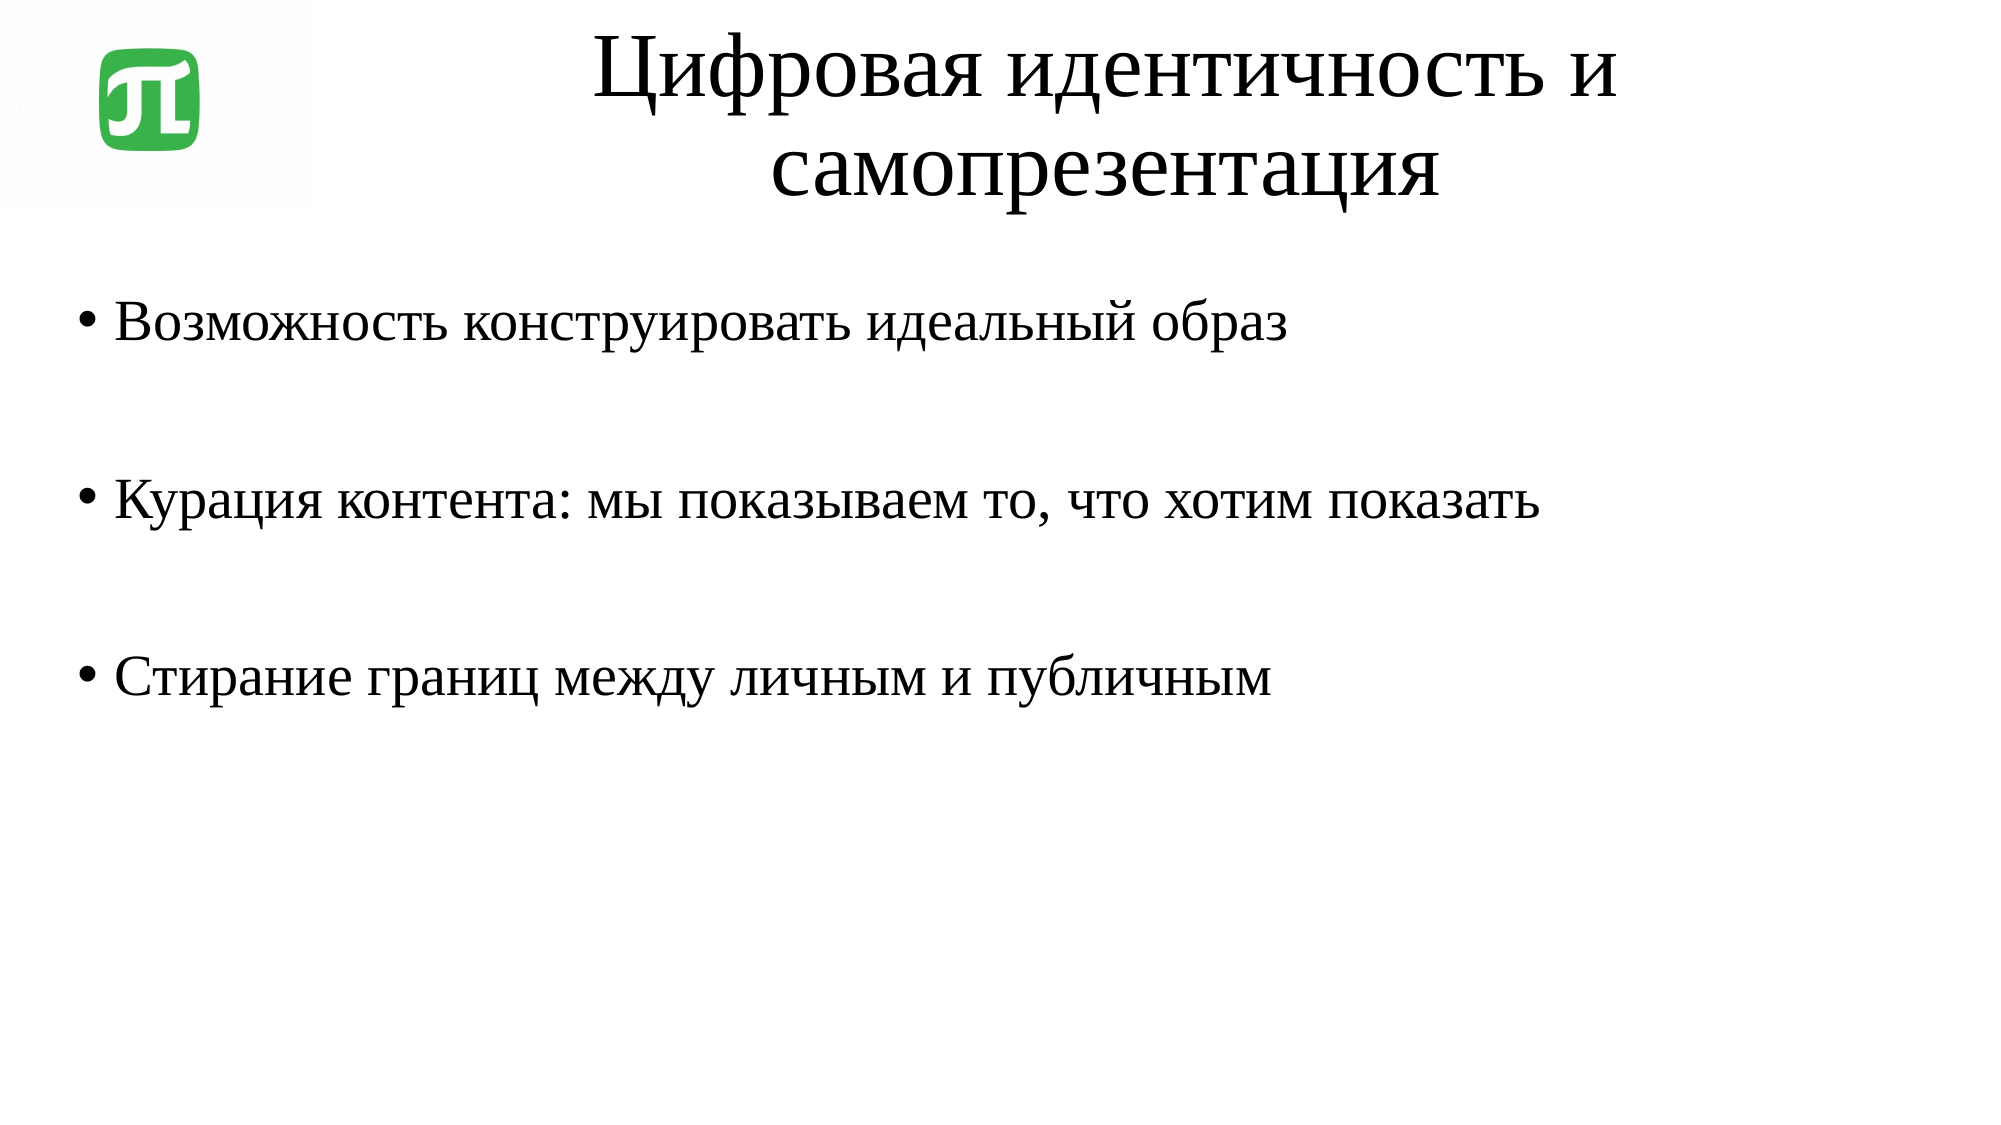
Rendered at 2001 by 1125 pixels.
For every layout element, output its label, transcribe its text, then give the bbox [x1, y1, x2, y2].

title Цифровая идентичность и самопрезентация [262, 7, 1951, 225]
list Возможность конструировать идеальный образ Курация контента: мы показываем то, что хотим показать Стирание границ между личным и публичным [62, 282, 1951, 997]
picture [0, 0, 315, 211]
